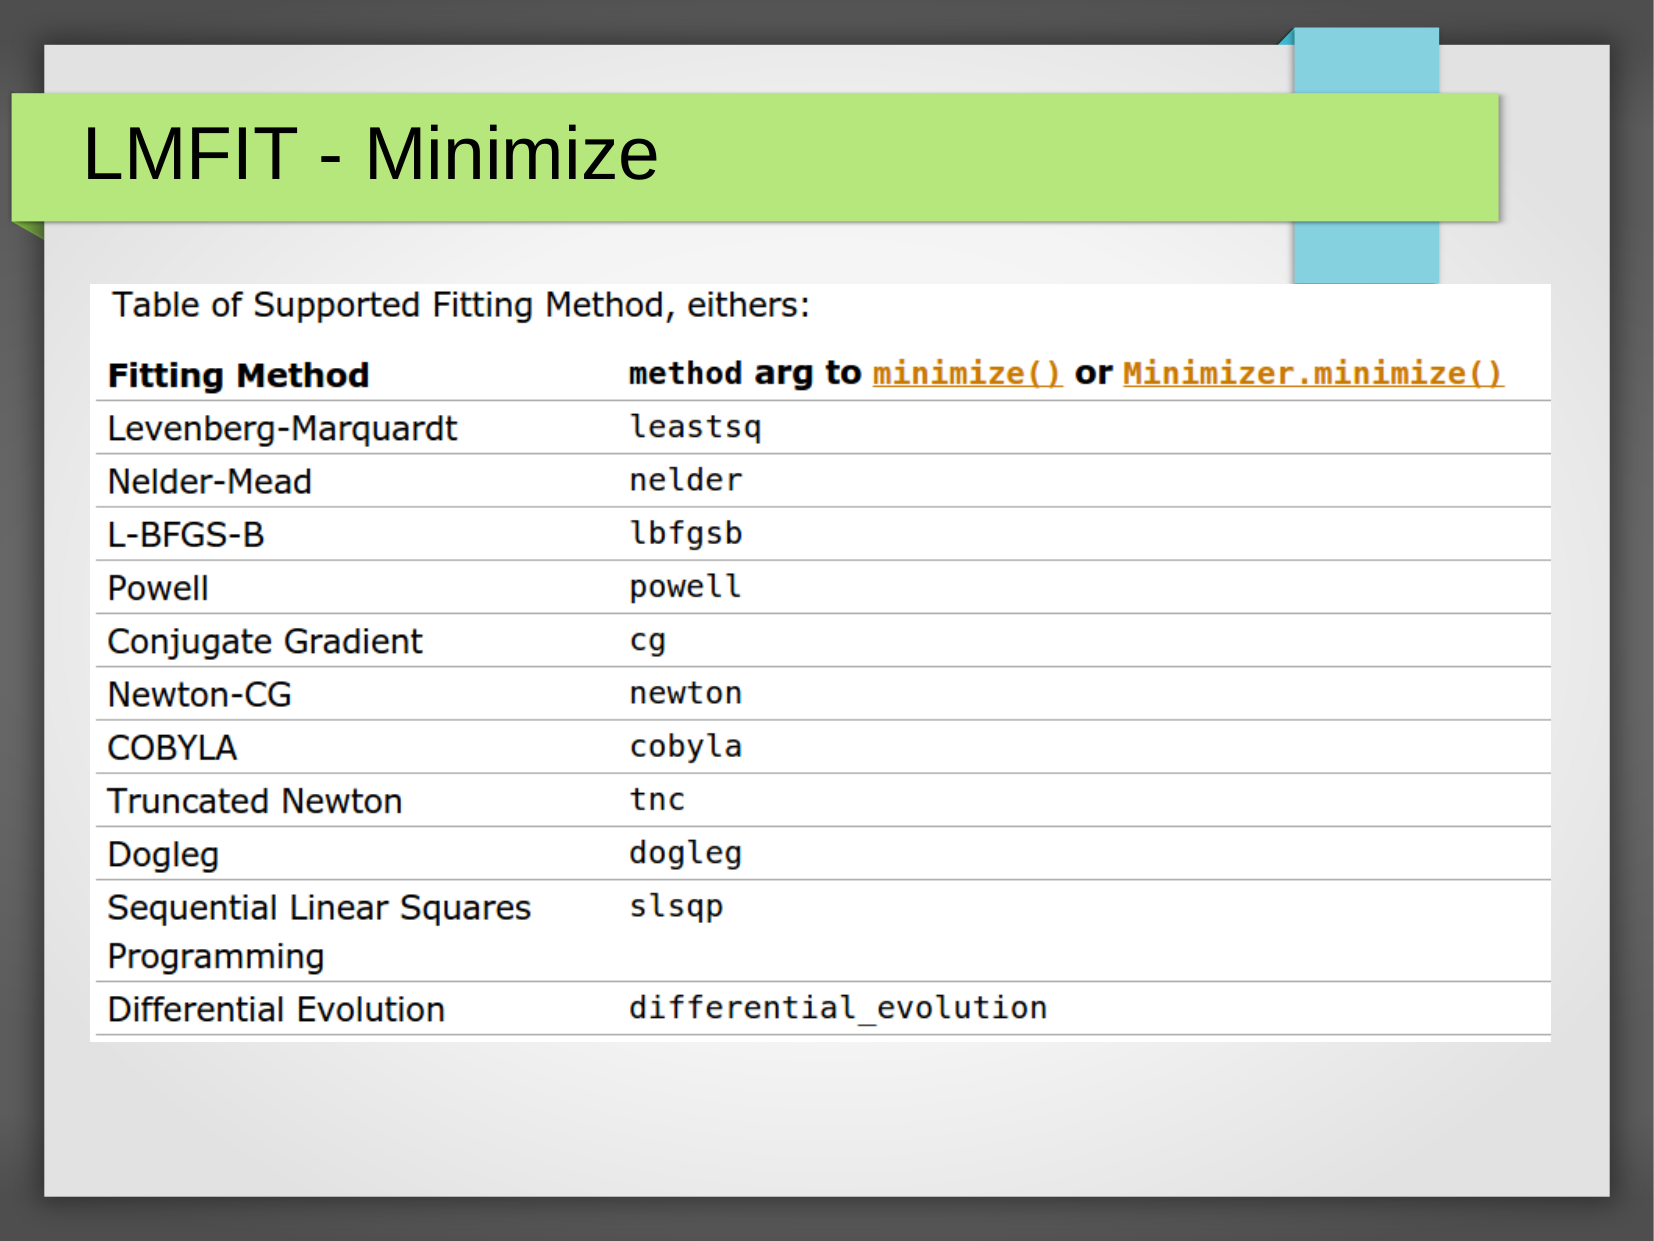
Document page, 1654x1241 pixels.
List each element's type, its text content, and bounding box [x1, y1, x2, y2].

title LMFIT - Minimize [82, 94, 1264, 213]
picture [0, 0, 1654, 1241]
